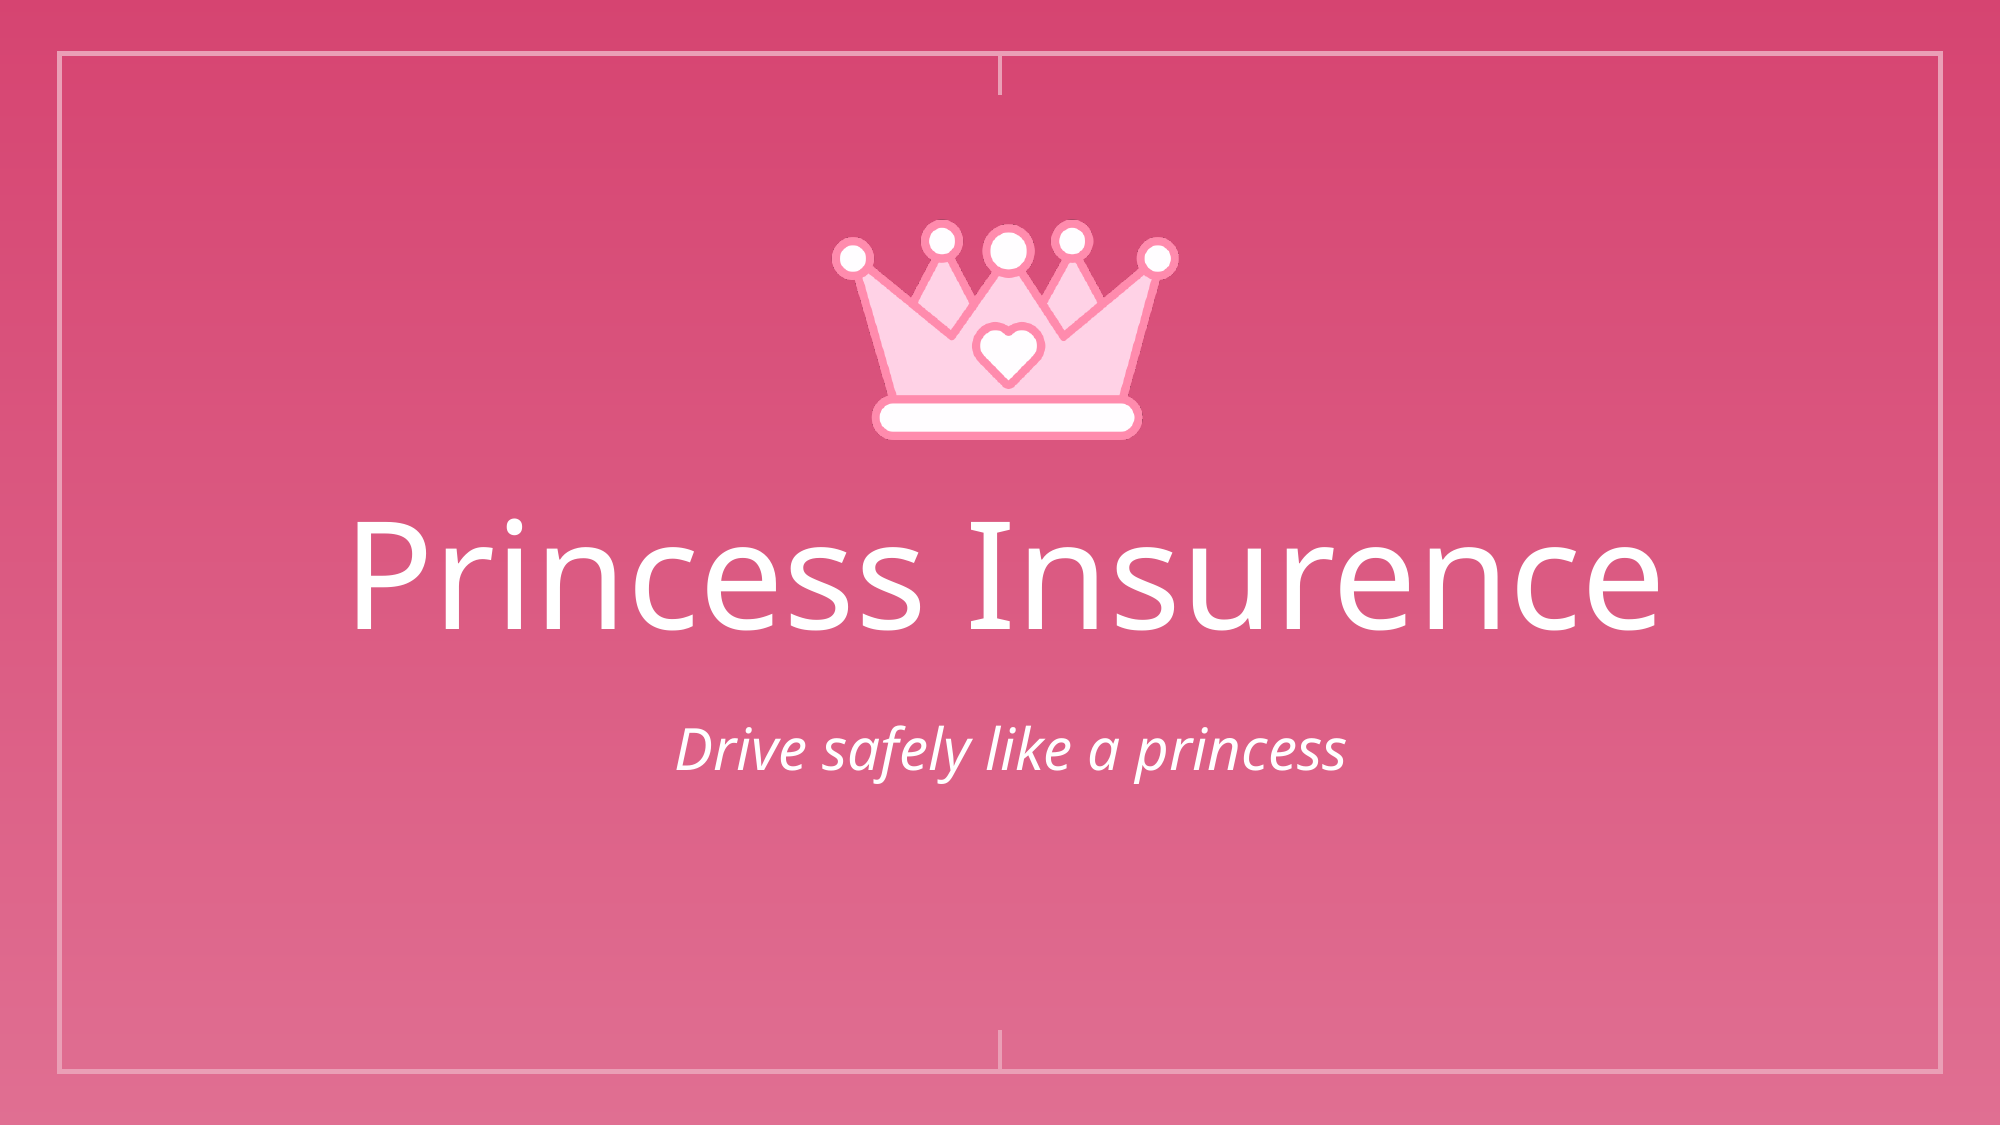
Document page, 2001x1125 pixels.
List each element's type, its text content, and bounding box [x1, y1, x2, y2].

text_box Princess Insurence [147, 447, 1864, 670]
picture [824, 145, 1186, 447]
text_box Drive safely like a princess [659, 669, 1456, 886]
